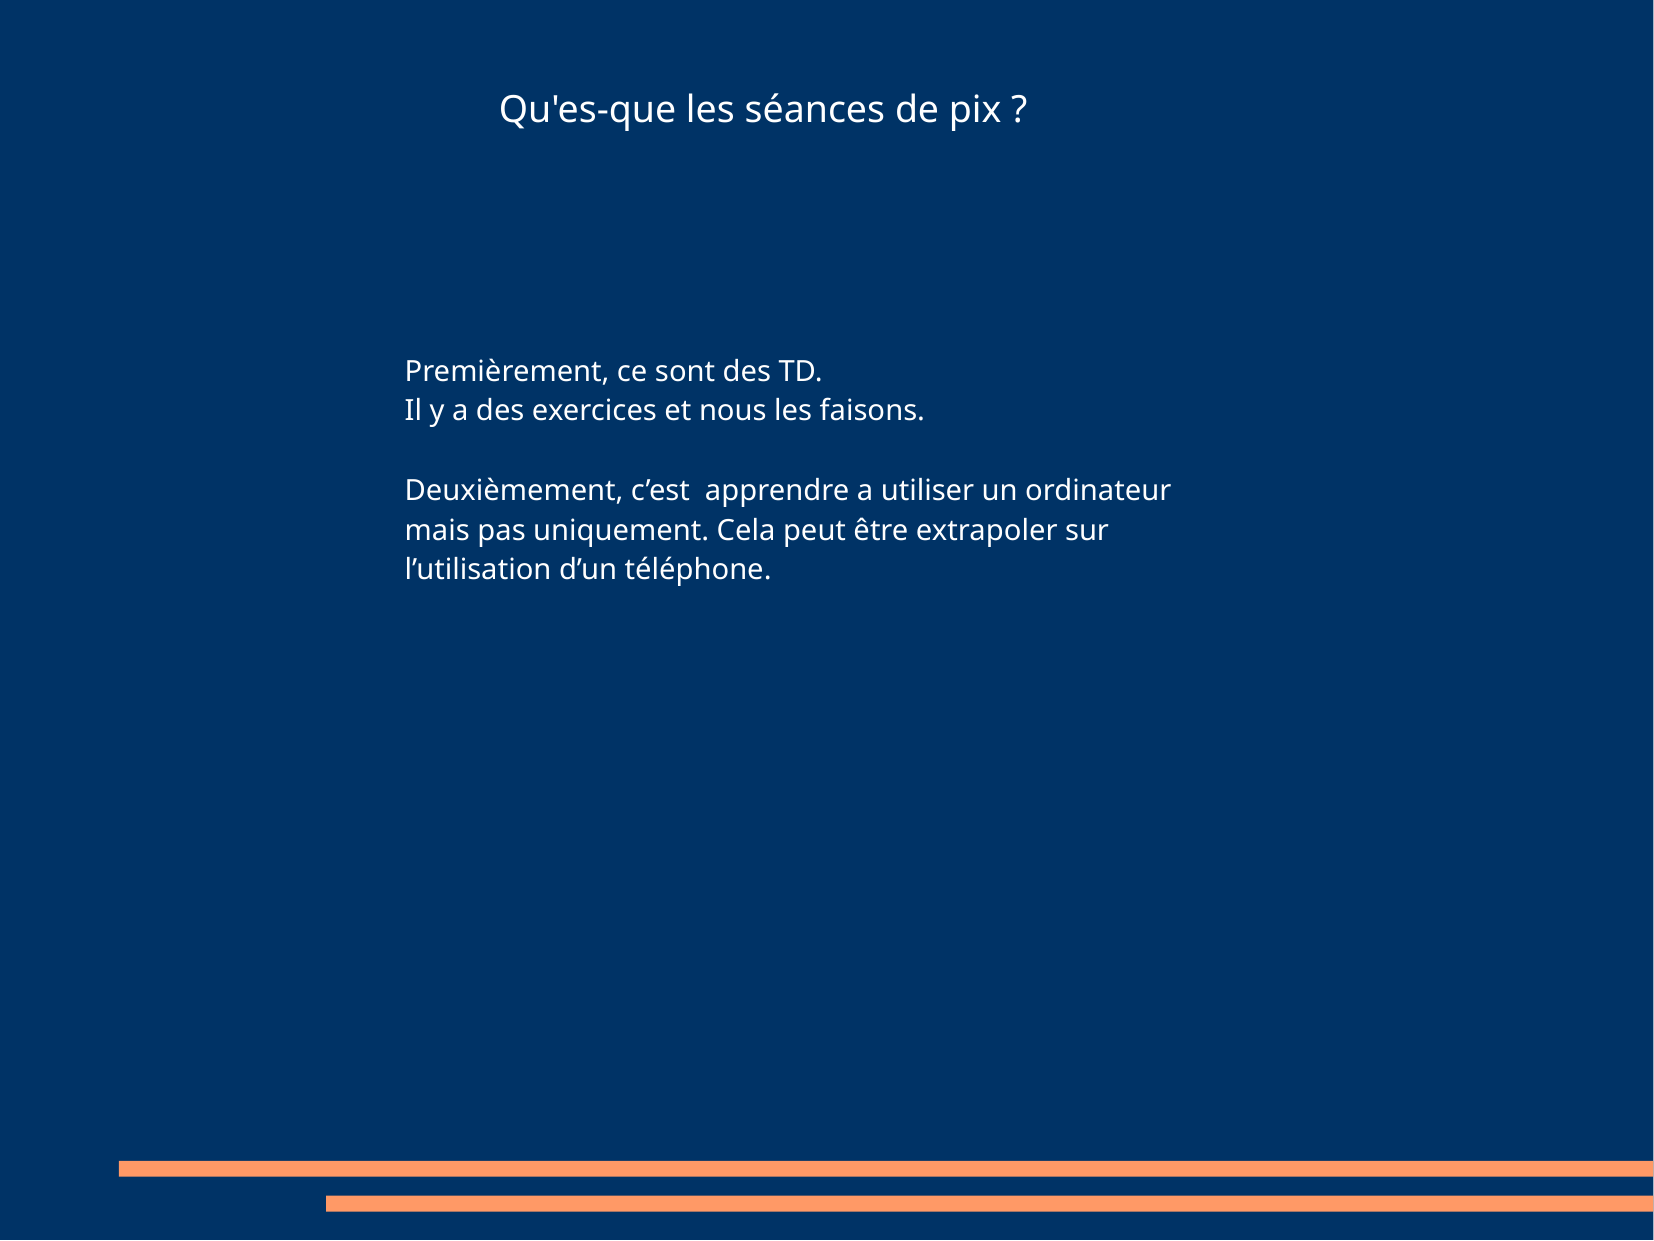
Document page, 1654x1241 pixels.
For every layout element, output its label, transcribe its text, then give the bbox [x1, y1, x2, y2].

text_box Qu'es-que les séances de pix ? [484, 75, 1116, 178]
text_box Premièrement, ce sont des TD. Il y a des exercices et nous les faisons. Deuxièmement, c’est apprendre a utiliser un ordinateur mais pas uniquement. Cela peut être extrapoler sur l’utilisation d’un téléphone. [389, 342, 1193, 750]
